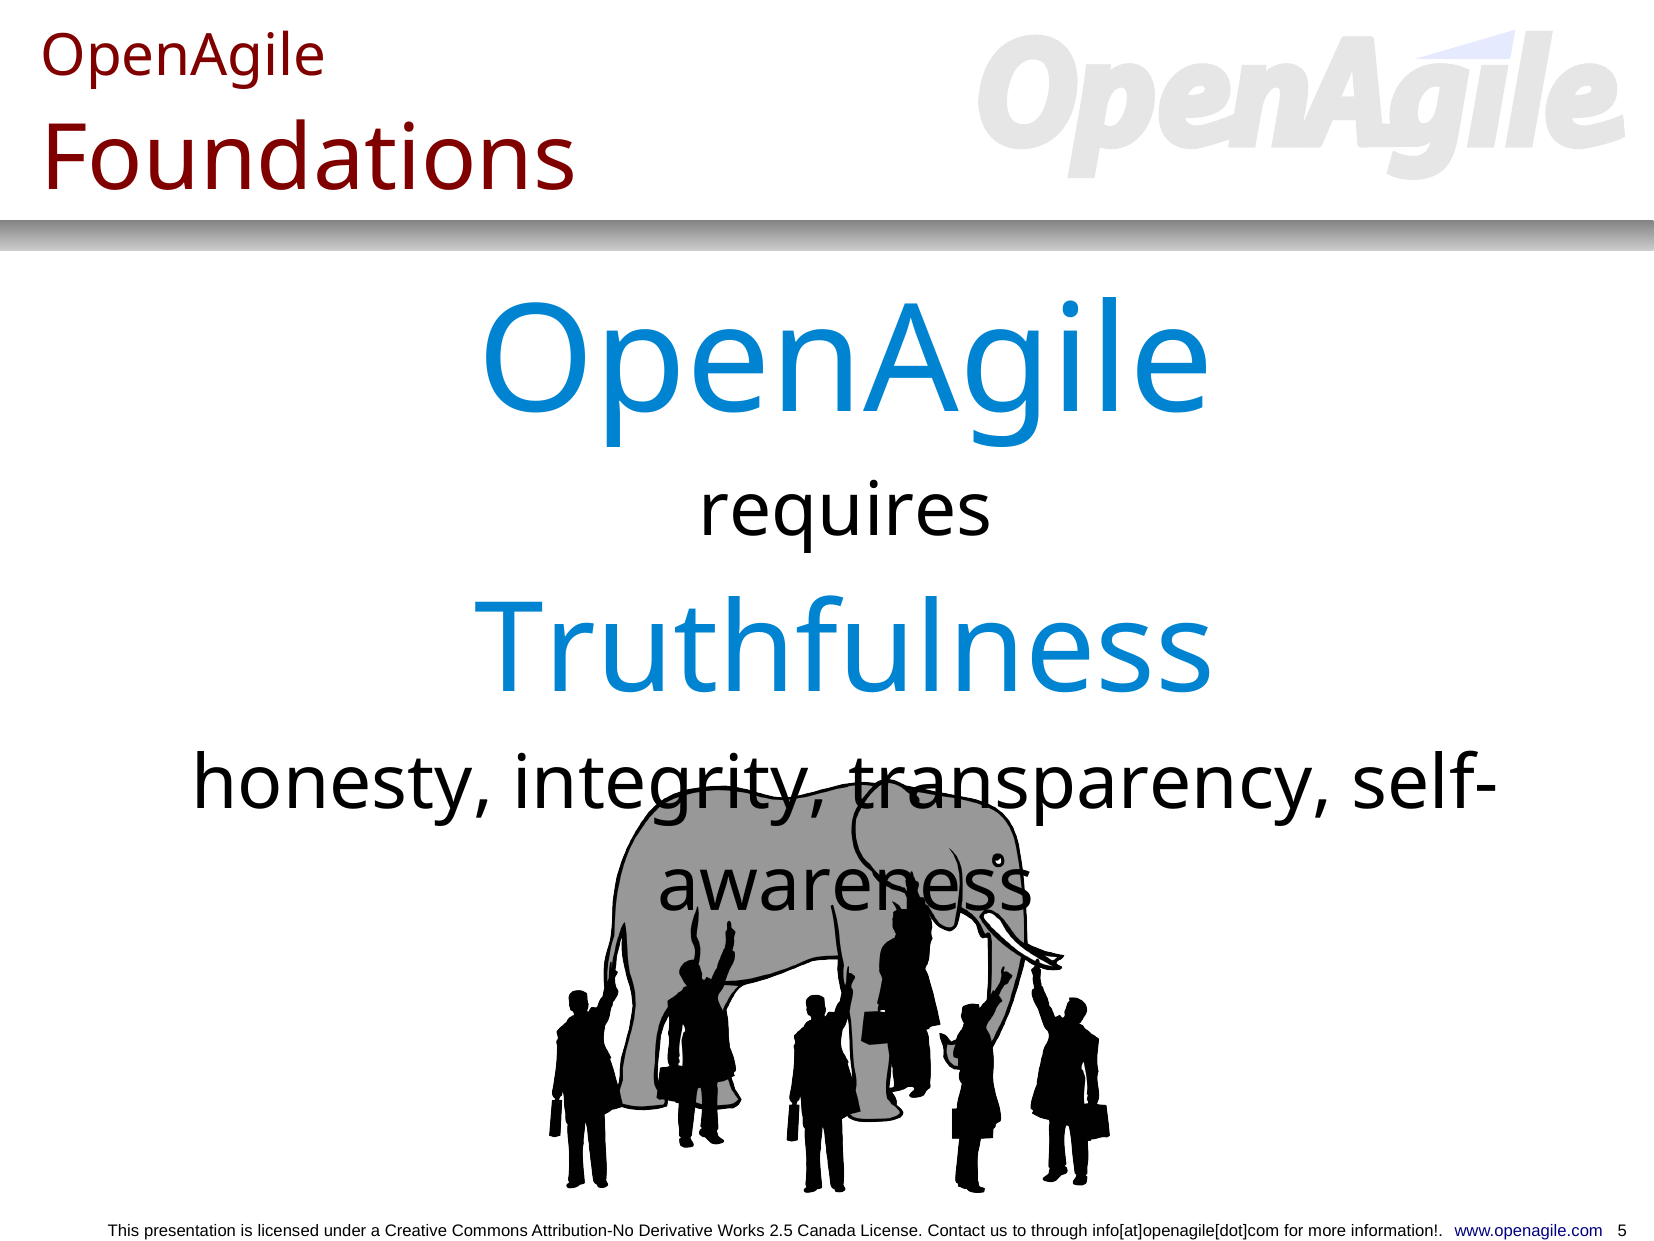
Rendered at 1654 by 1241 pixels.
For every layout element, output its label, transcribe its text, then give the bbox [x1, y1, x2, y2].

list OpenAgile requires Truthfulness honesty, integrity, transparency, self-awareness [37, 251, 1654, 1192]
title OpenAgile Foundations [40, 8, 1654, 222]
